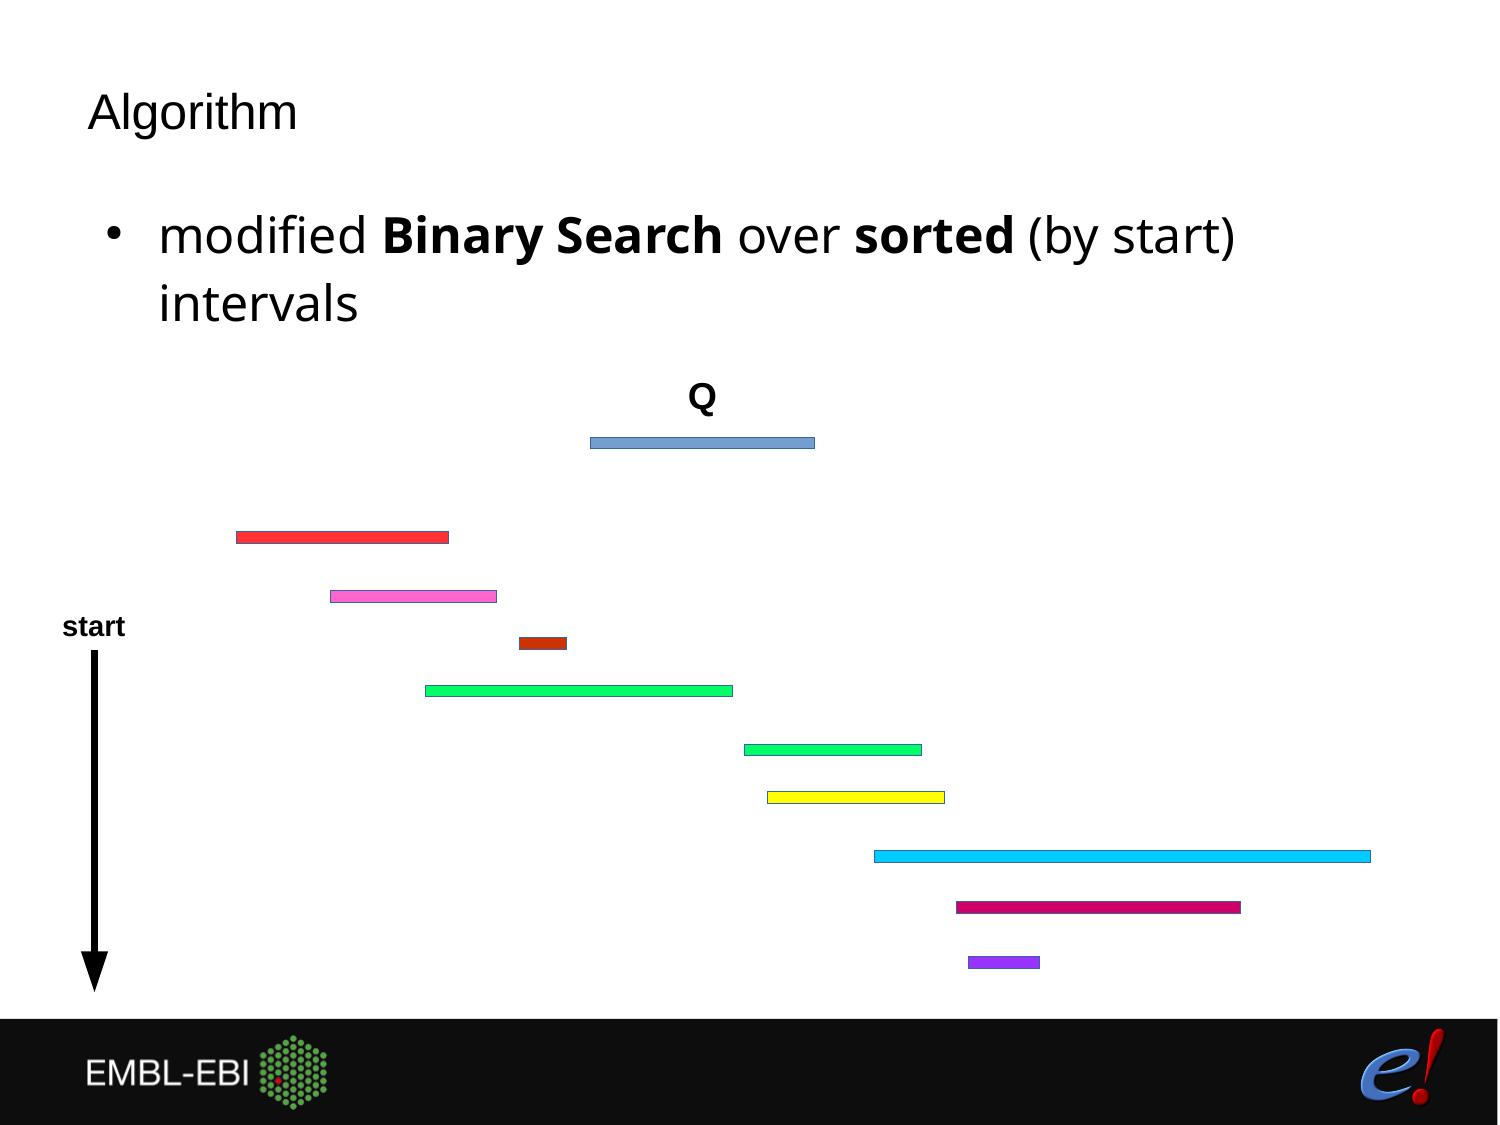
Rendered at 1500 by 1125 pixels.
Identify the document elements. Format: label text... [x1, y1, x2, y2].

text_box [590, 437, 815, 449]
picture [1357, 1026, 1448, 1112]
picture [87, 1035, 327, 1110]
text_box [236, 531, 449, 544]
text_box [744, 744, 922, 756]
text_box [767, 791, 945, 804]
title Algorithm [87, 50, 1425, 175]
text_box [874, 850, 1371, 863]
text_box [519, 637, 567, 650]
text_box [425, 685, 733, 697]
text_box Q [673, 368, 733, 426]
text_box [330, 590, 497, 603]
text_box [968, 956, 1040, 969]
text_box start [47, 602, 141, 650]
text_box [956, 901, 1241, 914]
list modified Binary Search over sorted (by start) intervals [87, 200, 1425, 914]
